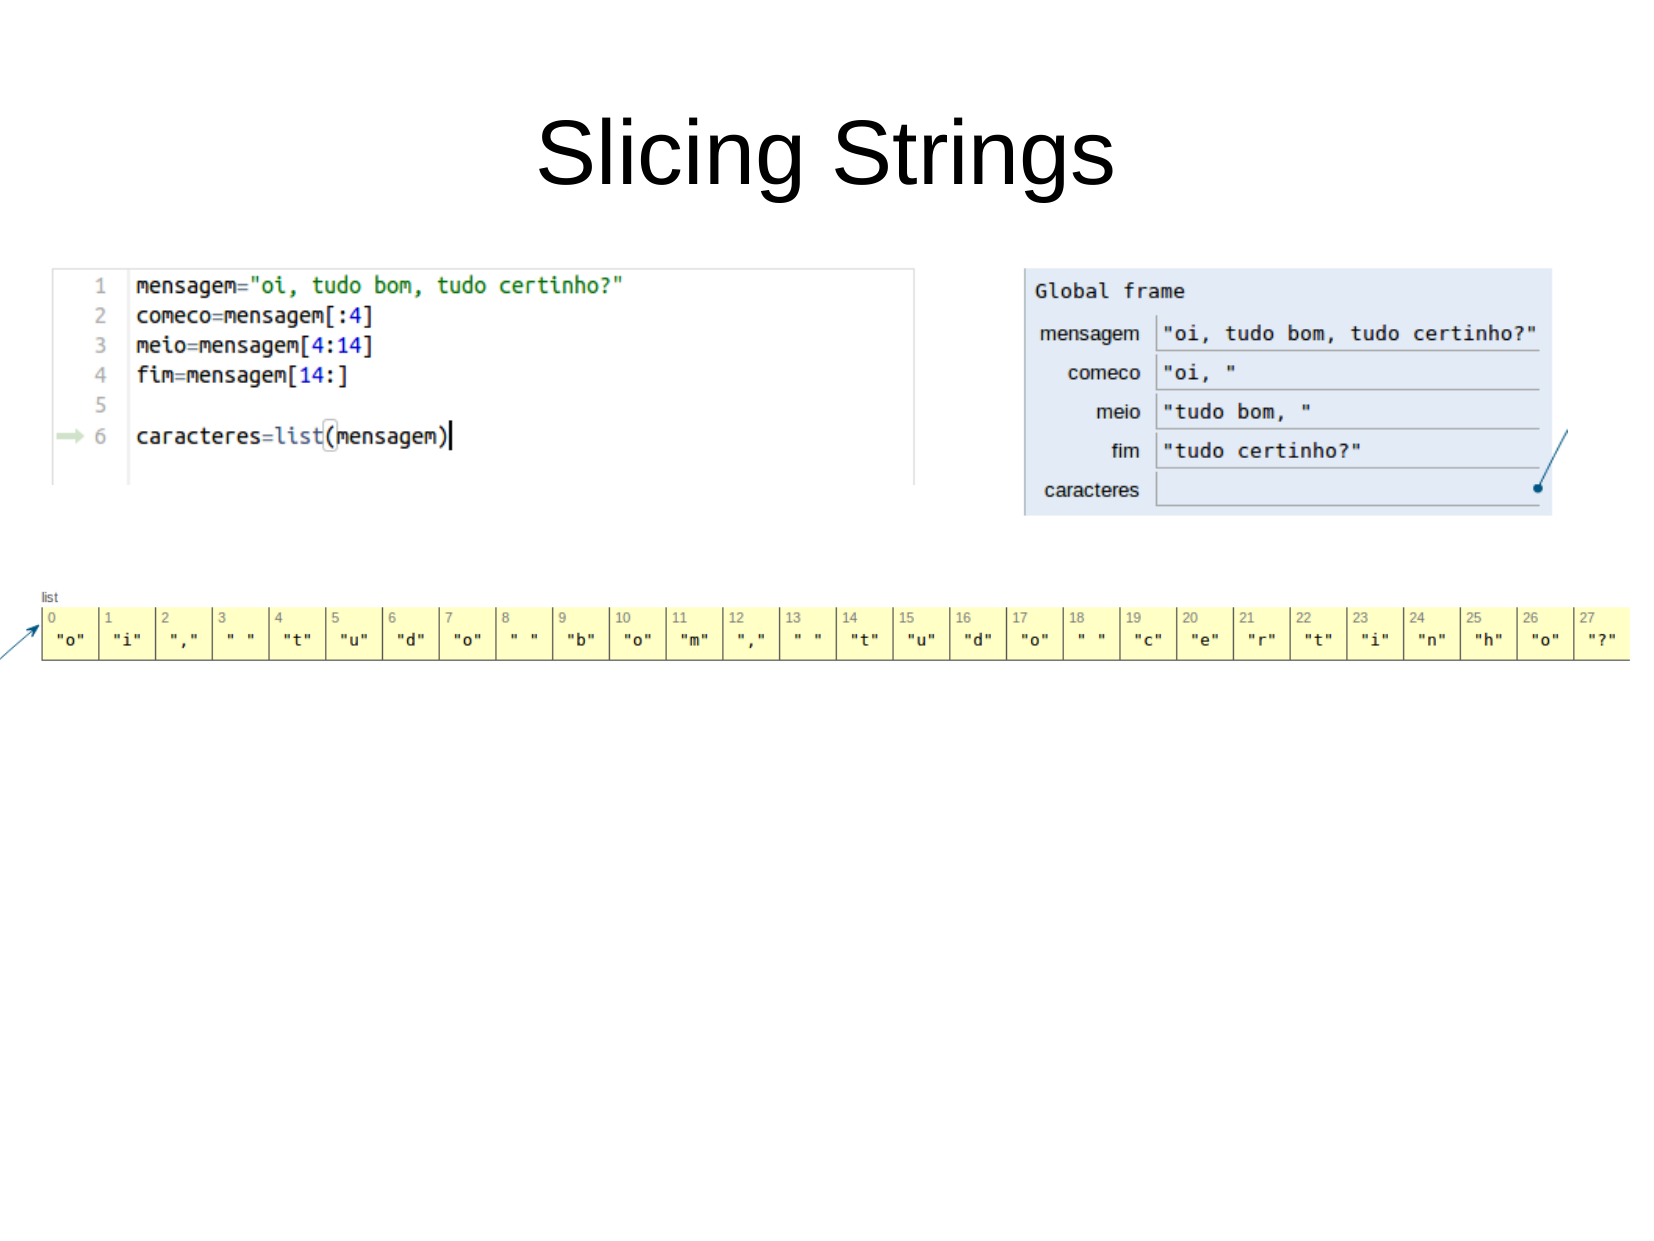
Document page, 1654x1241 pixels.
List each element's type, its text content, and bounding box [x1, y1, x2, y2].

picture [35, 259, 926, 485]
picture [0, 578, 1654, 684]
title Slicing Strings [82, 49, 1571, 257]
picture [1015, 256, 1568, 530]
